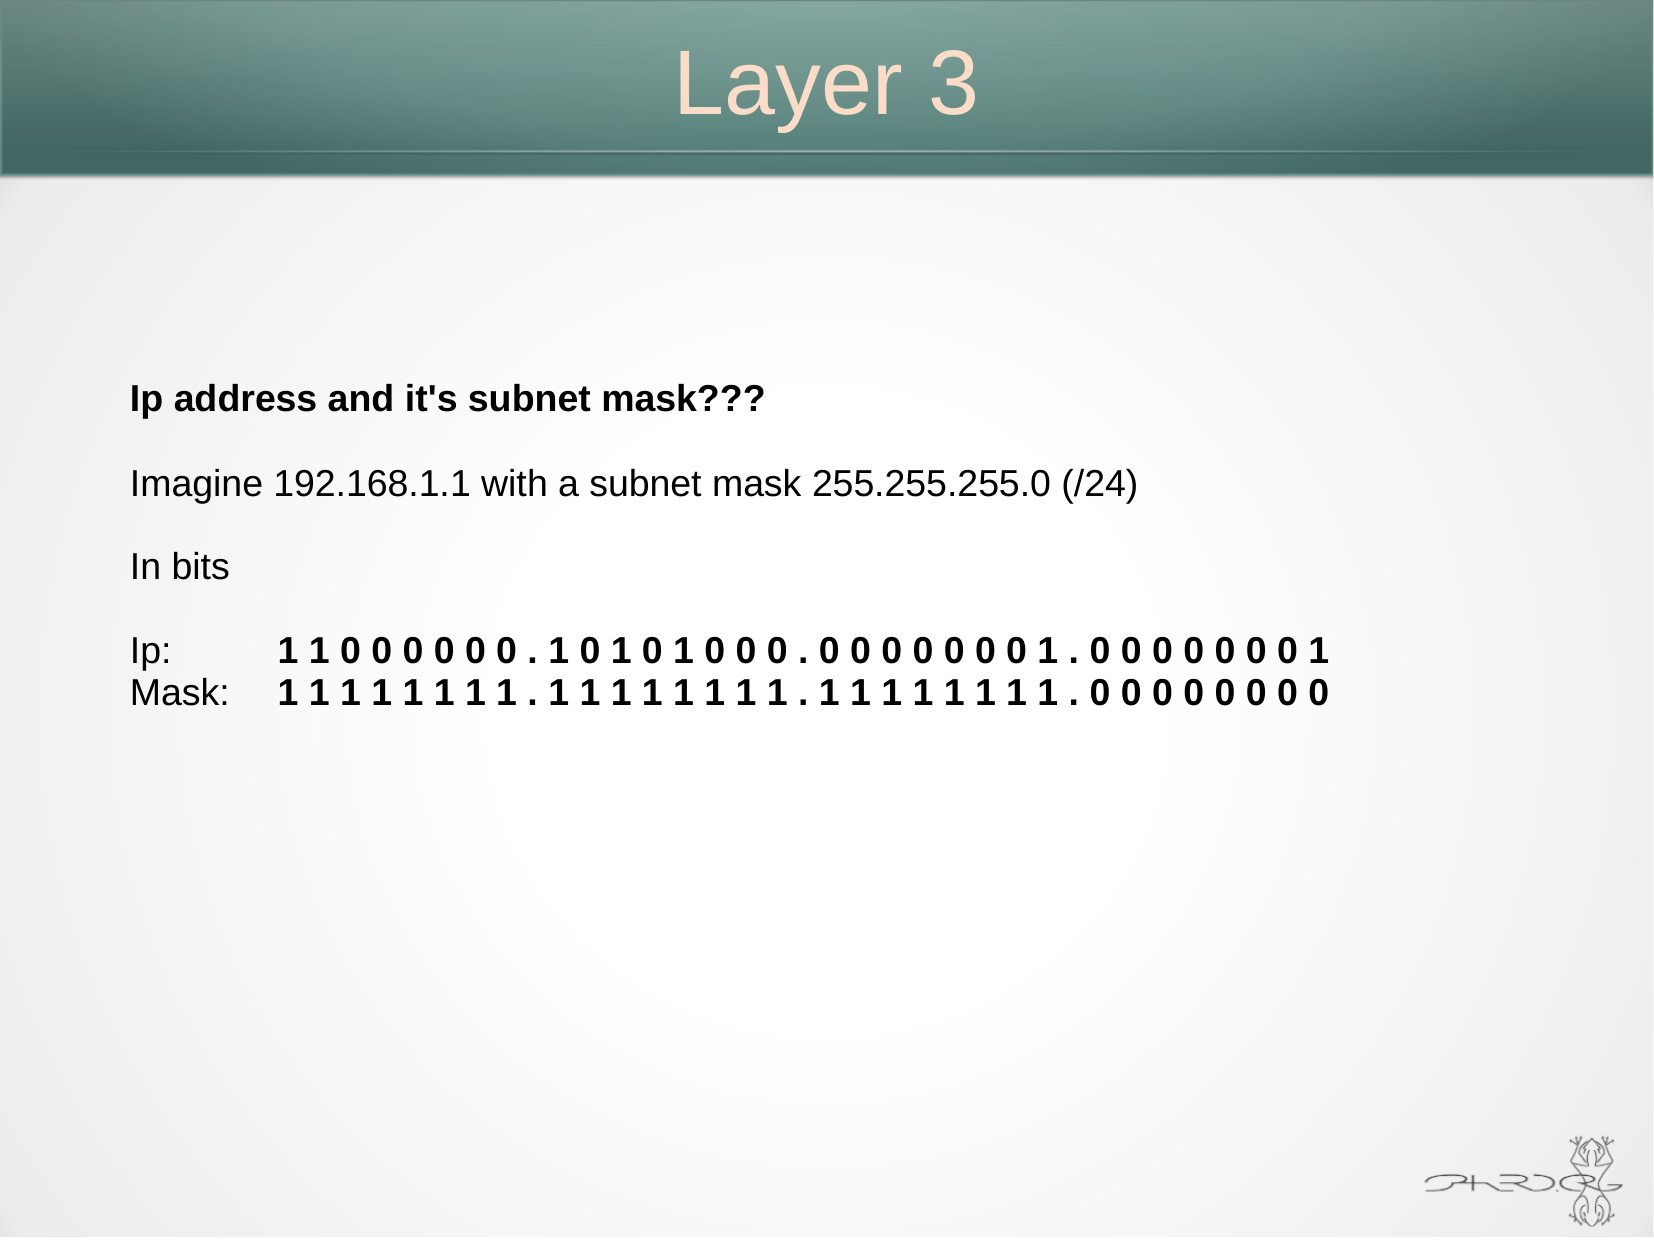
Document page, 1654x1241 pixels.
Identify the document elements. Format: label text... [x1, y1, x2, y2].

text_box Ip address and it's subnet mask??? Imagine 192.168.1.1 with a subnet mask 255.255.255.0 (/24) In bits Ip: 1 1 0 0 0 0 0 0 . 1 0 1 0 1 0 0 0 . 0 0 0 0 0 0 0 1 . 0 0 0 0 0 0 0 1 Mask: 1 1 1 1 1 1 1 1 . 1 1 1 1 1 1 1 1 . 1 1 1 1 1 1 1 1 . 0 0 0 0 0 0 0 0 [129, 377, 1512, 824]
title [82, 11, 1571, 154]
picture [0, 0, 1654, 1237]
